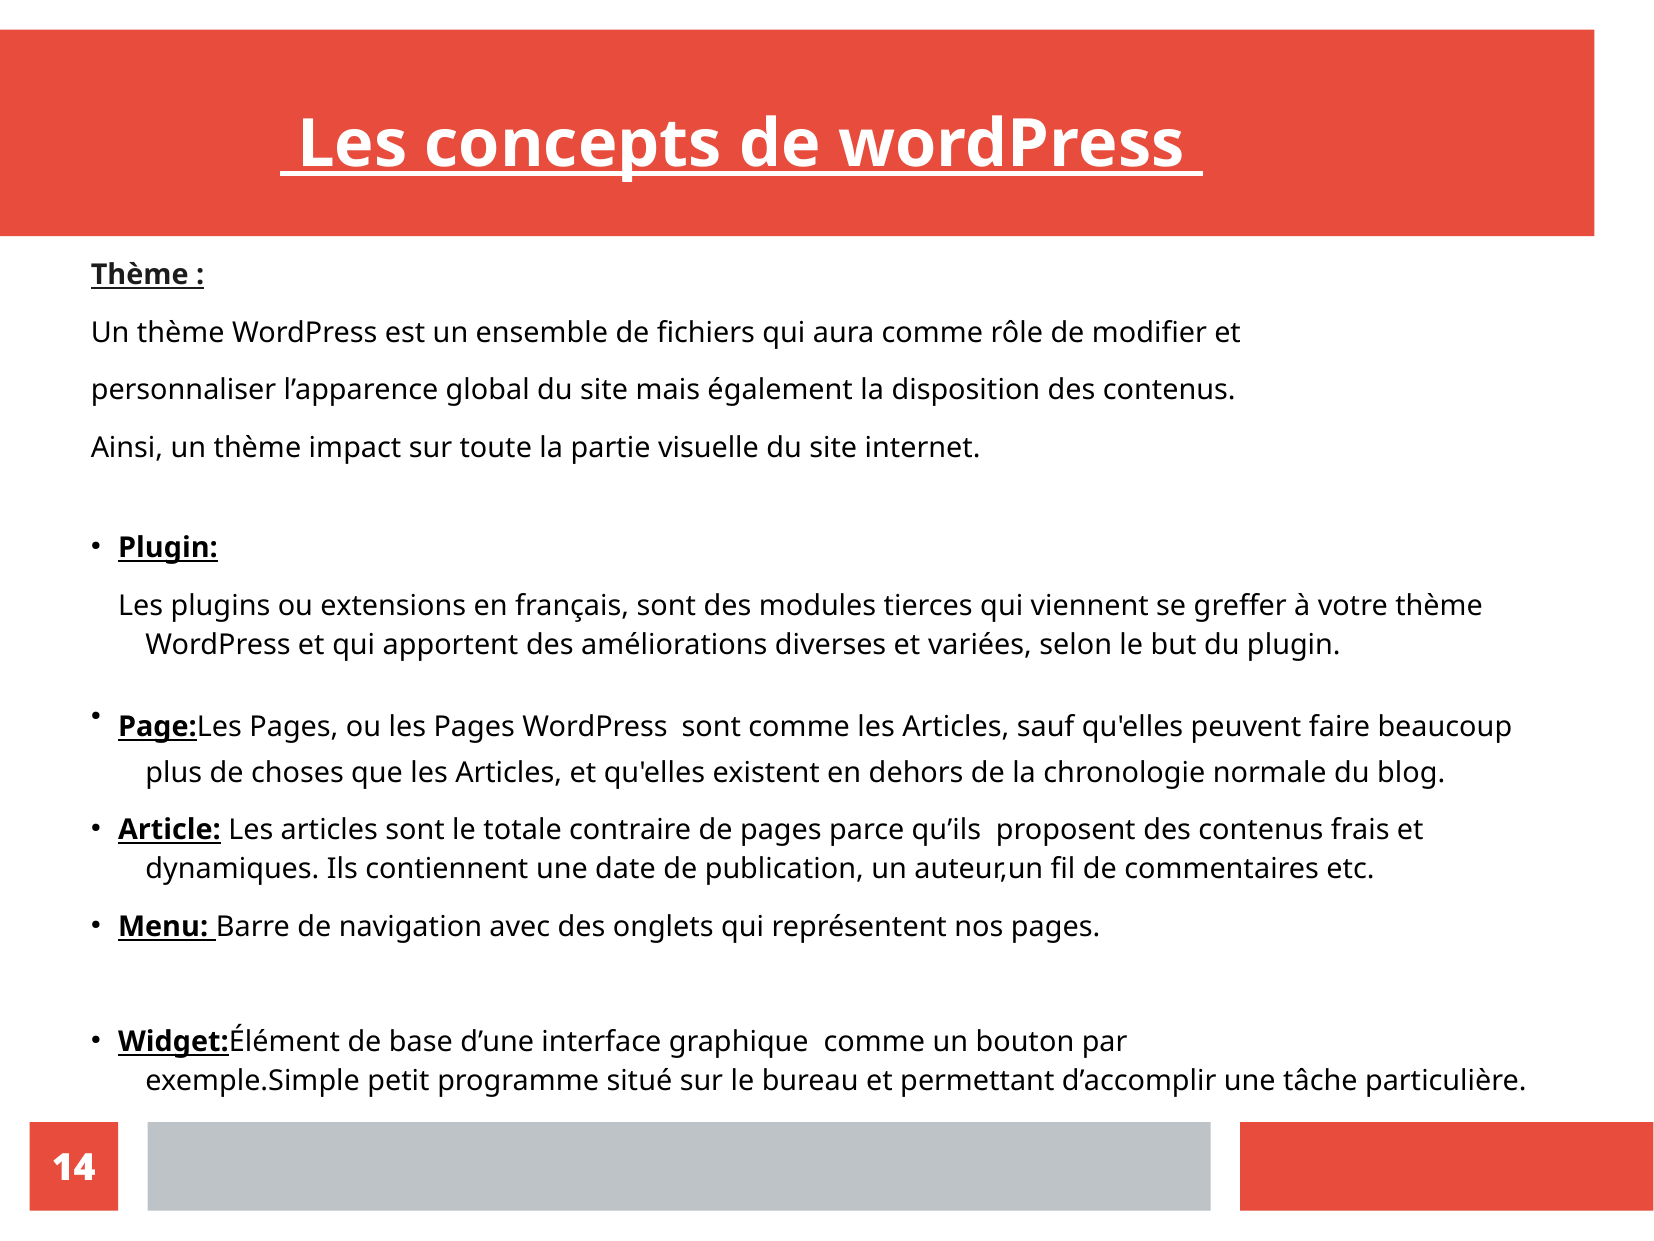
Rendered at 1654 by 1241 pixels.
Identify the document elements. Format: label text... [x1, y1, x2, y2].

title Les concepts de wordPress [167, 38, 1471, 186]
list Thème : Un thème WordPress est un ensemble de fichiers qui aura comme rôle de modifier et personnaliser l’apparence global du site mais également la disposition des contenus. Ainsi, un thème impact sur toute la partie visuelle du site internet. Plugin: Les plugins ou extensions en français, sont des modules tierces qui viennent se greffer à votre thème WordPress et qui apportent des améliorations diverses et variées, selon le but du plugin. Page:Les Pages, ou les Pages WordPress sont comme les Articles, sauf qu'elles peuvent faire beaucoup plus de choses que les Articles, et qu'elles existent en dehors de la chronologie normale du blog. Article: Les articles sont le totale contraire de pages parce qu’ils proposent des contenus frais et dynamiques. Ils contiennent une date de publication, un auteur,un fil de commentaires etc. Menu: Barre de navigation avec des onglets qui représentent nos pages. Widget:Élément de base d’une interface graphique comme un bouton par exemple.Simple petit programme situé sur le bureau et permettant d’accomplir une tâche particulière. [59, 253, 1565, 1105]
